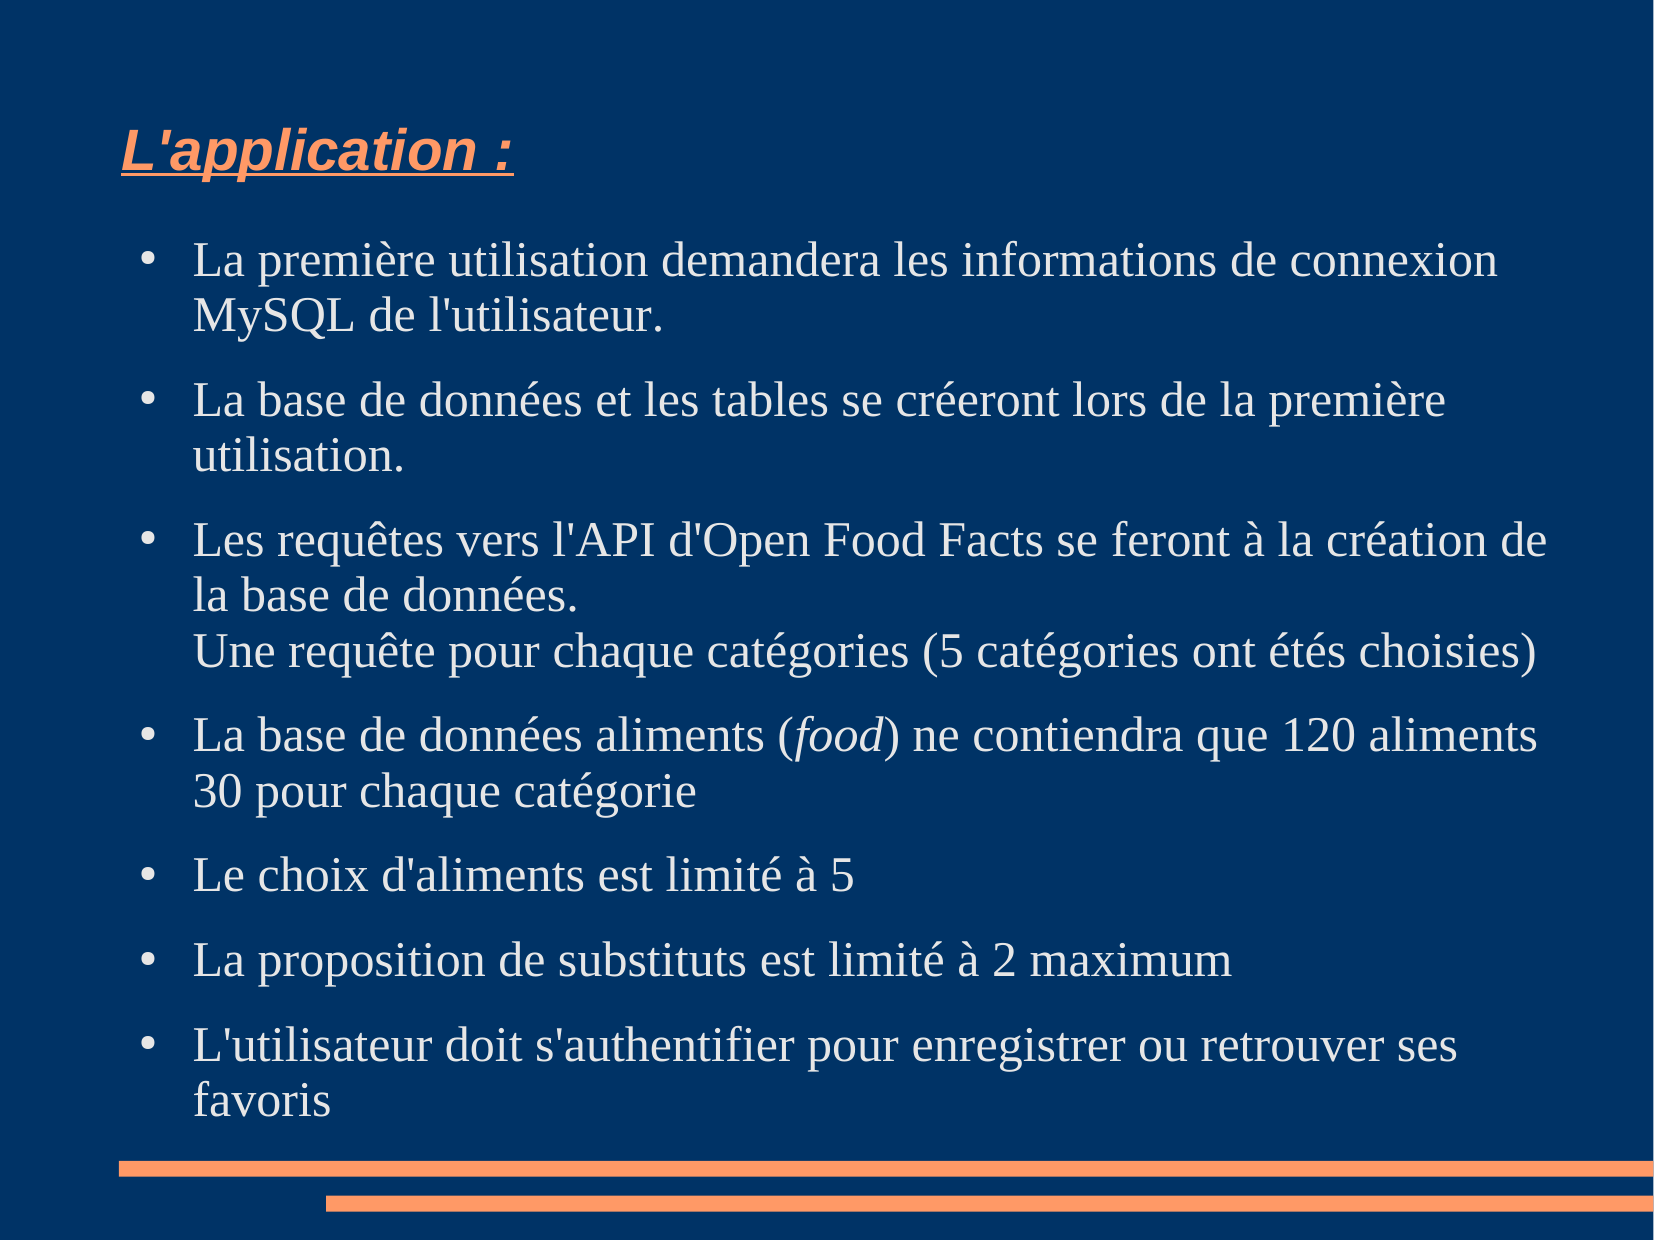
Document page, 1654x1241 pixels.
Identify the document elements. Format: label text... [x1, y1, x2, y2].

list La première utilisation demandera les informations de connexion MySQL de l'utilisateur. La base de données et les tables se créeront lors de la première utilisation. Les requêtes vers l'API d'Open Food Facts se feront à la création de la base de données. Une requête pour chaque catégories (5 catégories ont étés choisies) La base de données aliments (food) ne contiendra que 120 aliments 30 pour chaque catégorie Le choix d'aliments est limité à 5 La proposition de substituts est limité à 2 maximum L'utilisateur doit s'authentifier pour enregistrer ou retrouver ses favoris [121, 231, 1561, 1141]
title L'application : [121, 46, 1534, 231]
